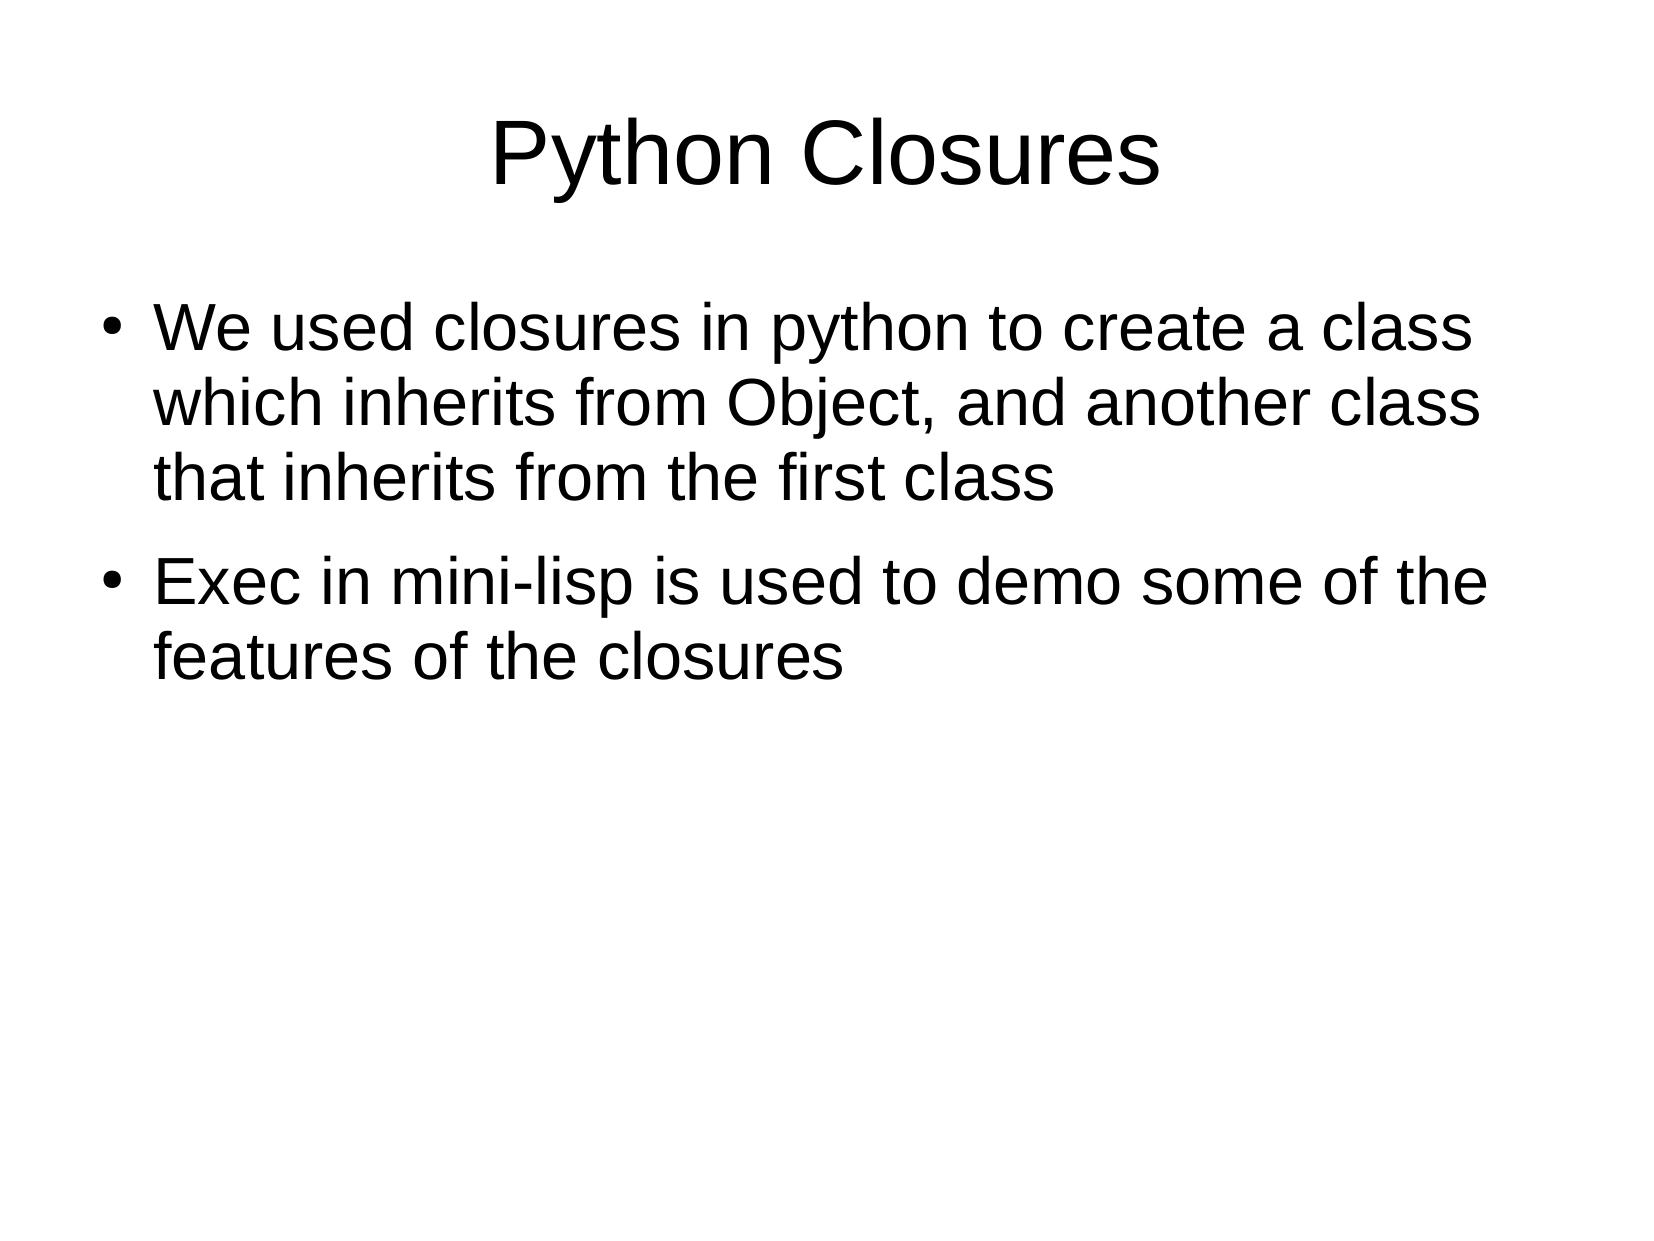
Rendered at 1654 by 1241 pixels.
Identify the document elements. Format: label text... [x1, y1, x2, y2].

title Python Closures [82, 49, 1571, 257]
list We used closures in python to create a class which inherits from Object, and another class that inherits from the first class Exec in mini-lisp is used to demo some of the features of the closures [82, 290, 1571, 1010]
